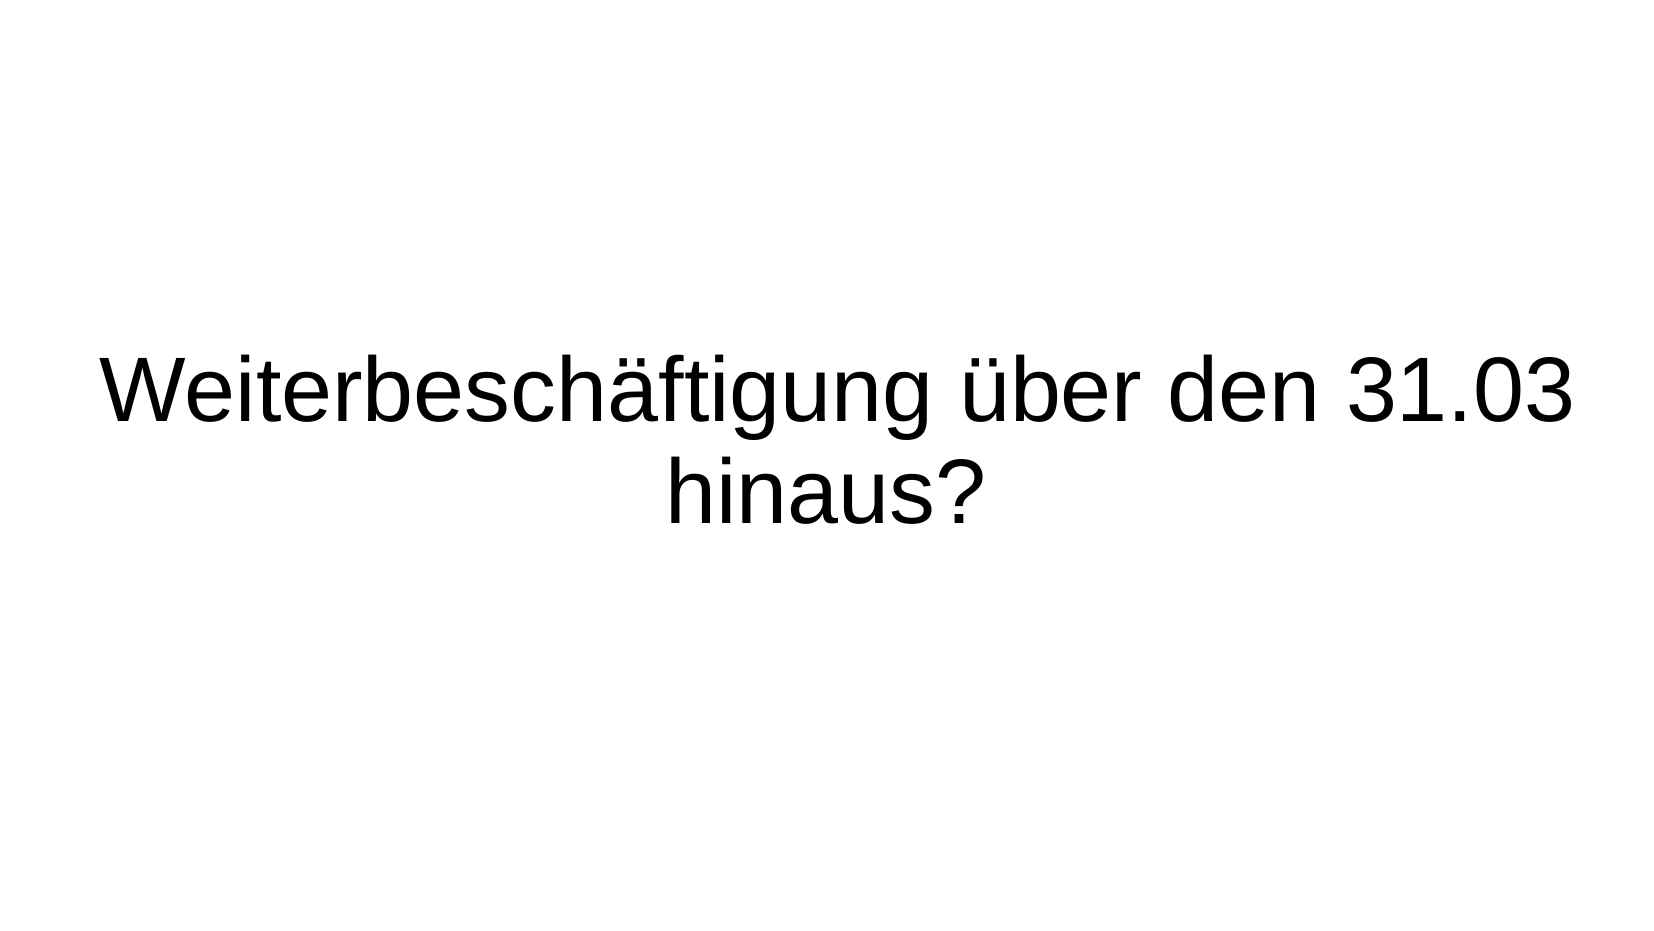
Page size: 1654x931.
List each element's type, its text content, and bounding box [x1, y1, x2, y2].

title Weiterbeschäftigung über den 31.03 hinaus? [94, 338, 1583, 544]
